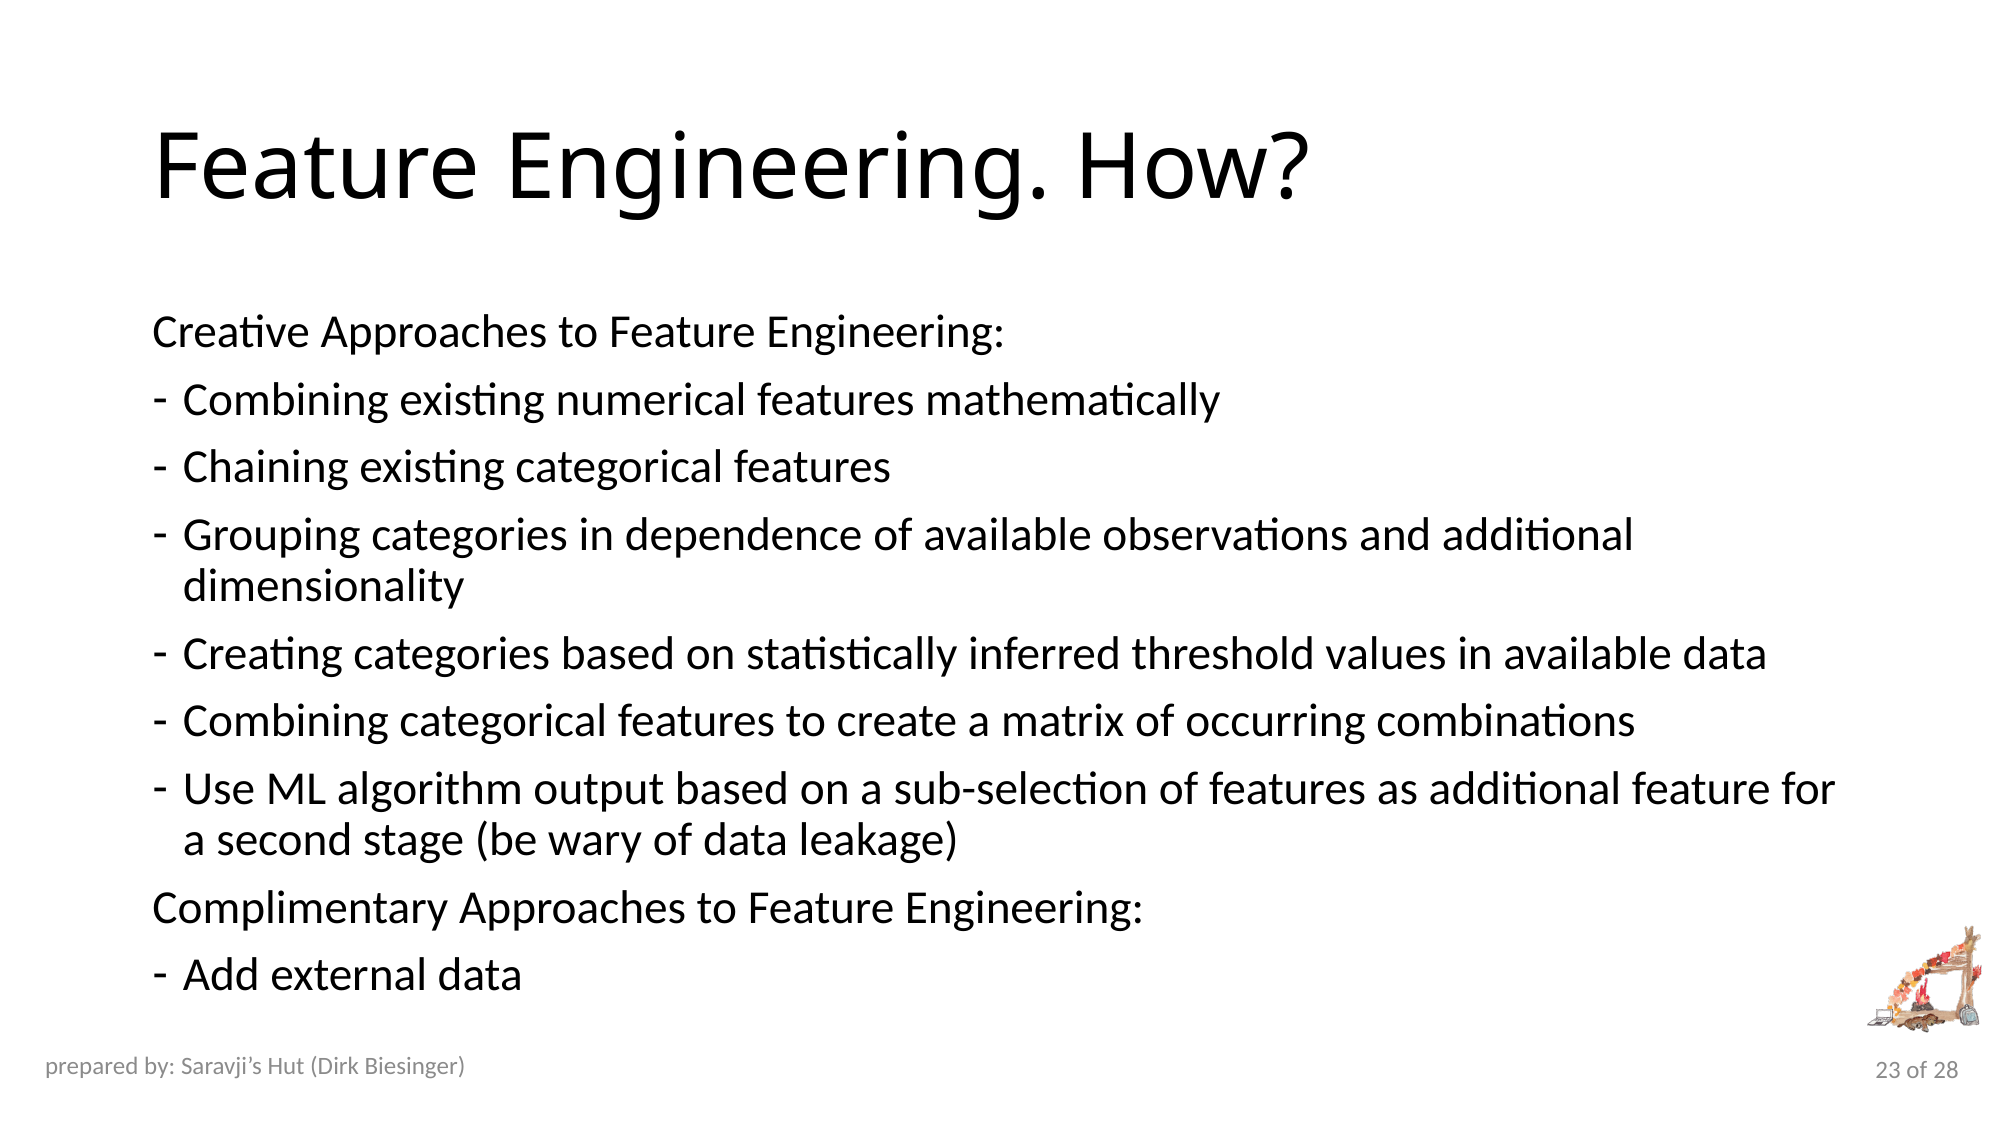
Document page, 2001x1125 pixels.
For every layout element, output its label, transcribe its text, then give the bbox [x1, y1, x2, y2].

title Feature Engineering. How? [137, 59, 1863, 278]
picture [1853, 908, 1996, 1050]
list Creative Approaches to Feature Engineering: Combining existing numerical features mathematically Chaining existing categorical features Grouping categories in dependence of available observations and additional dimensionality Creating categories based on statistically inferred threshold values in available data Combining categorical features to create a matrix of occurring combinations Use ML algorithm output based on a sub-selection of features as additional feature for a second stage (be wary of data leakage) Complimentary Approaches to Feature Engineering: Add external data [137, 299, 1863, 1014]
